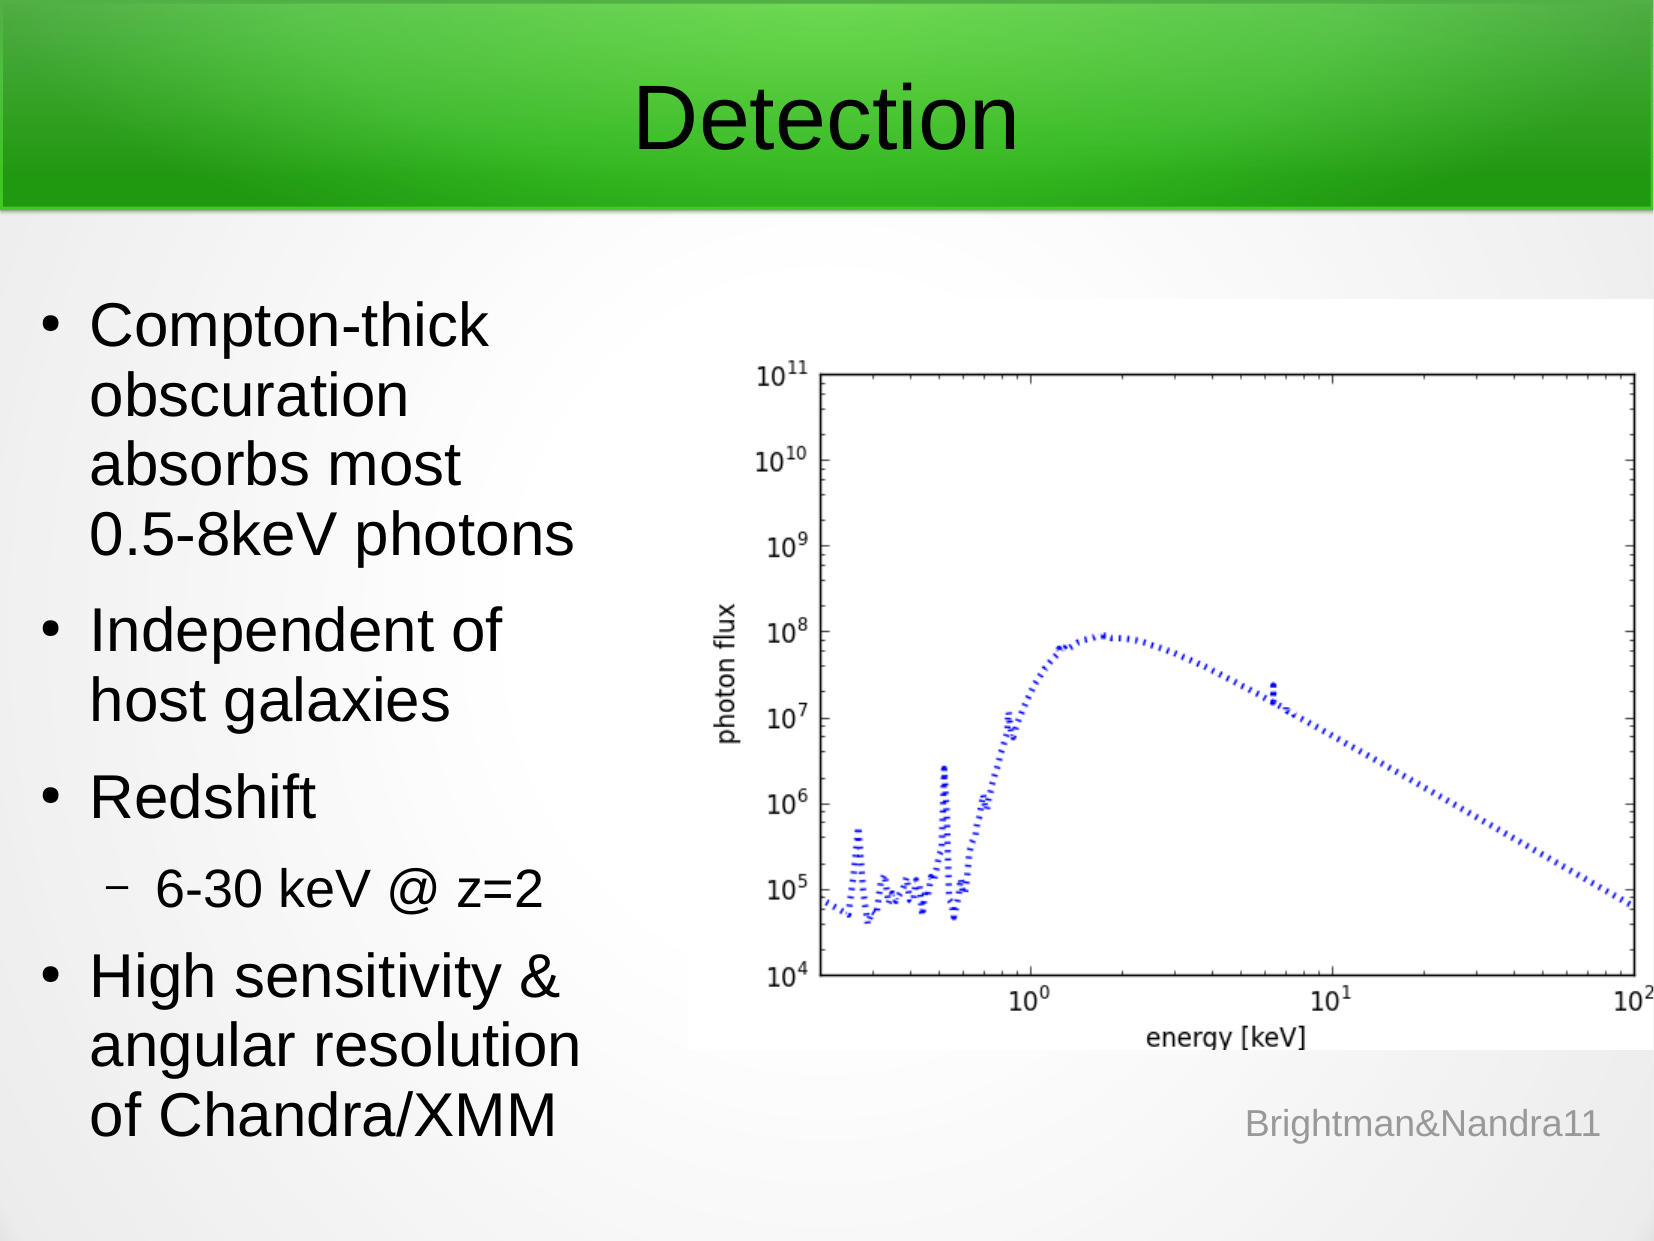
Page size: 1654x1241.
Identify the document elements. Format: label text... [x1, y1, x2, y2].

title Detection [82, 47, 1571, 189]
list Compton-thick obscuration absorbs most 0.5-8keV photons Independent of host galaxies Redshift 6-30 keV @ z=2 High sensitivity & angular resolution of Chandra/XMM [23, 290, 646, 1156]
picture [688, 299, 1654, 1050]
text_box Brightman&Nandra11 [1230, 1095, 1621, 1152]
